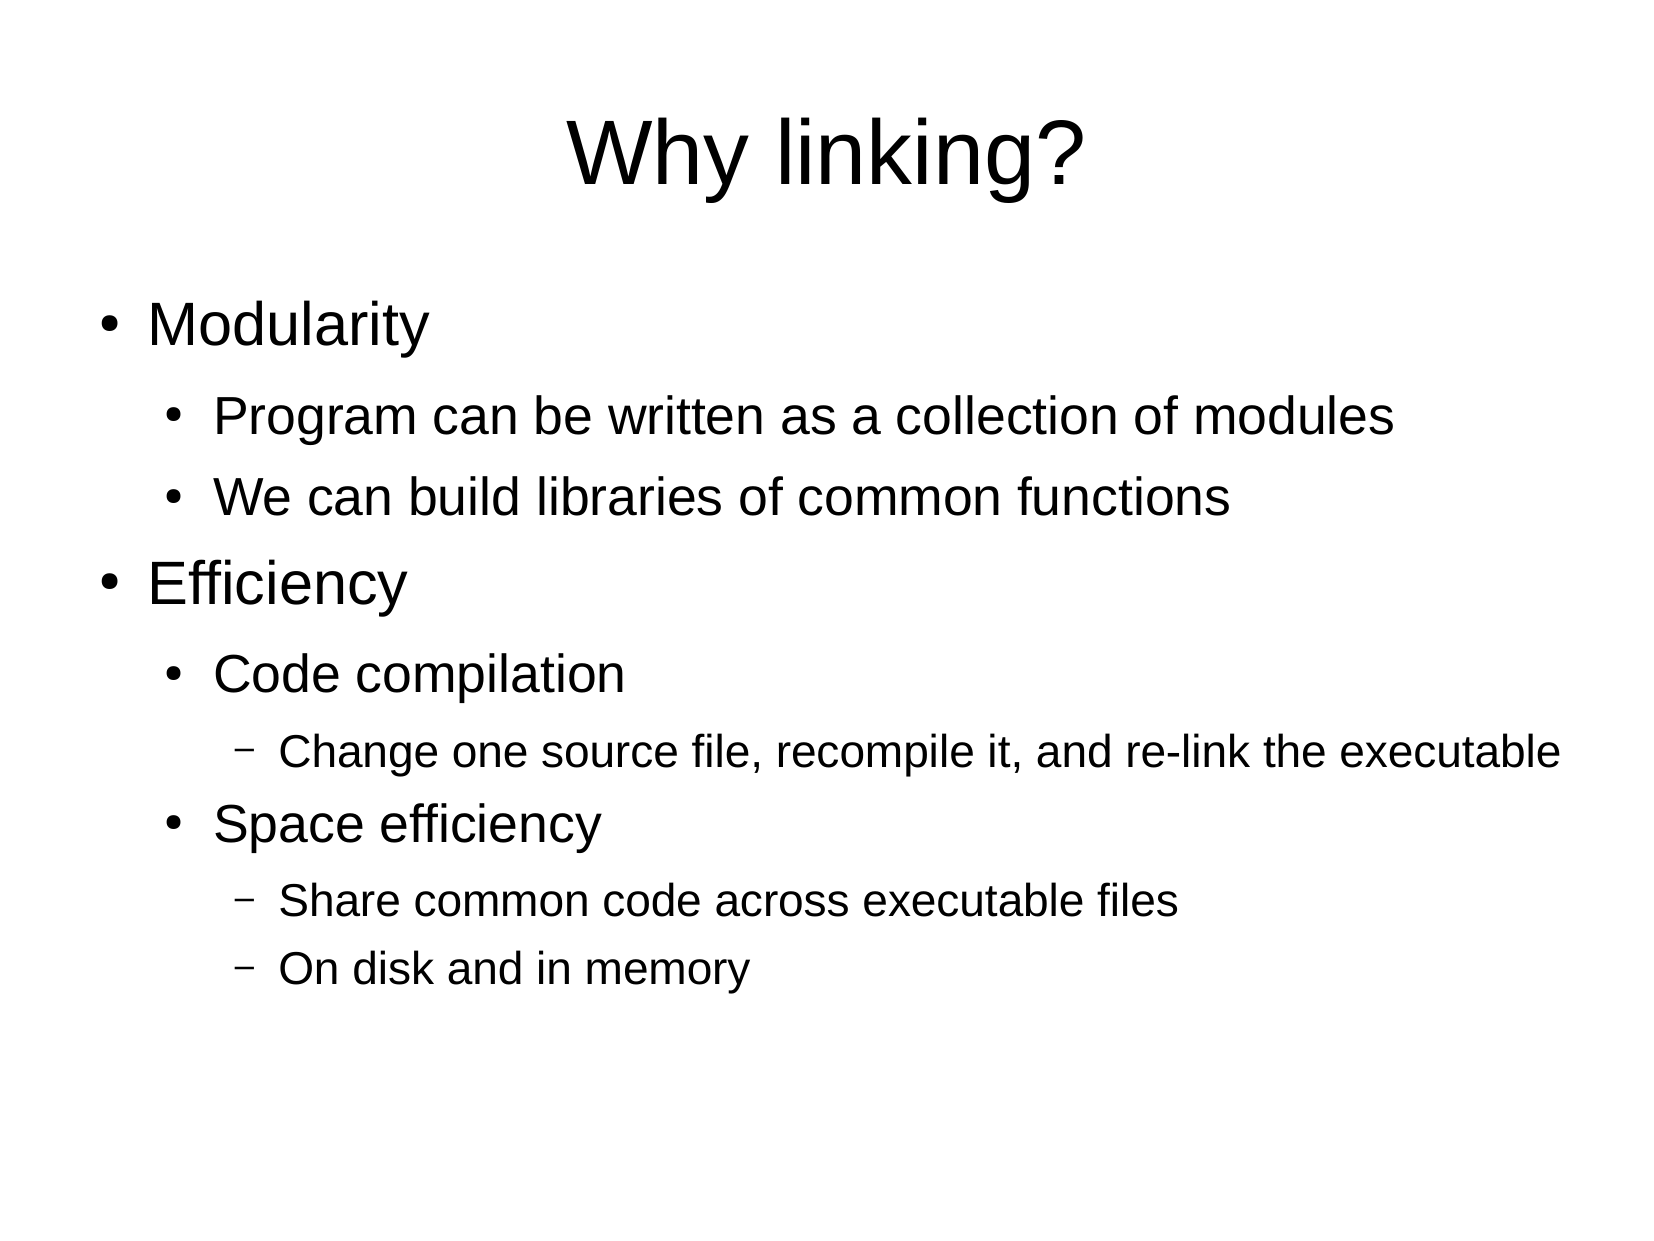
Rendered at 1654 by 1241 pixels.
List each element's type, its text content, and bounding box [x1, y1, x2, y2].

title Why linking? [82, 49, 1571, 257]
list Modularity Program can be written as a collection of modules We can build libraries of common functions Efficiency Code compilation Change one source file, recompile it, and re-link the executable Space efficiency Share common code across executable files On disk and in memory [82, 290, 1571, 1010]
